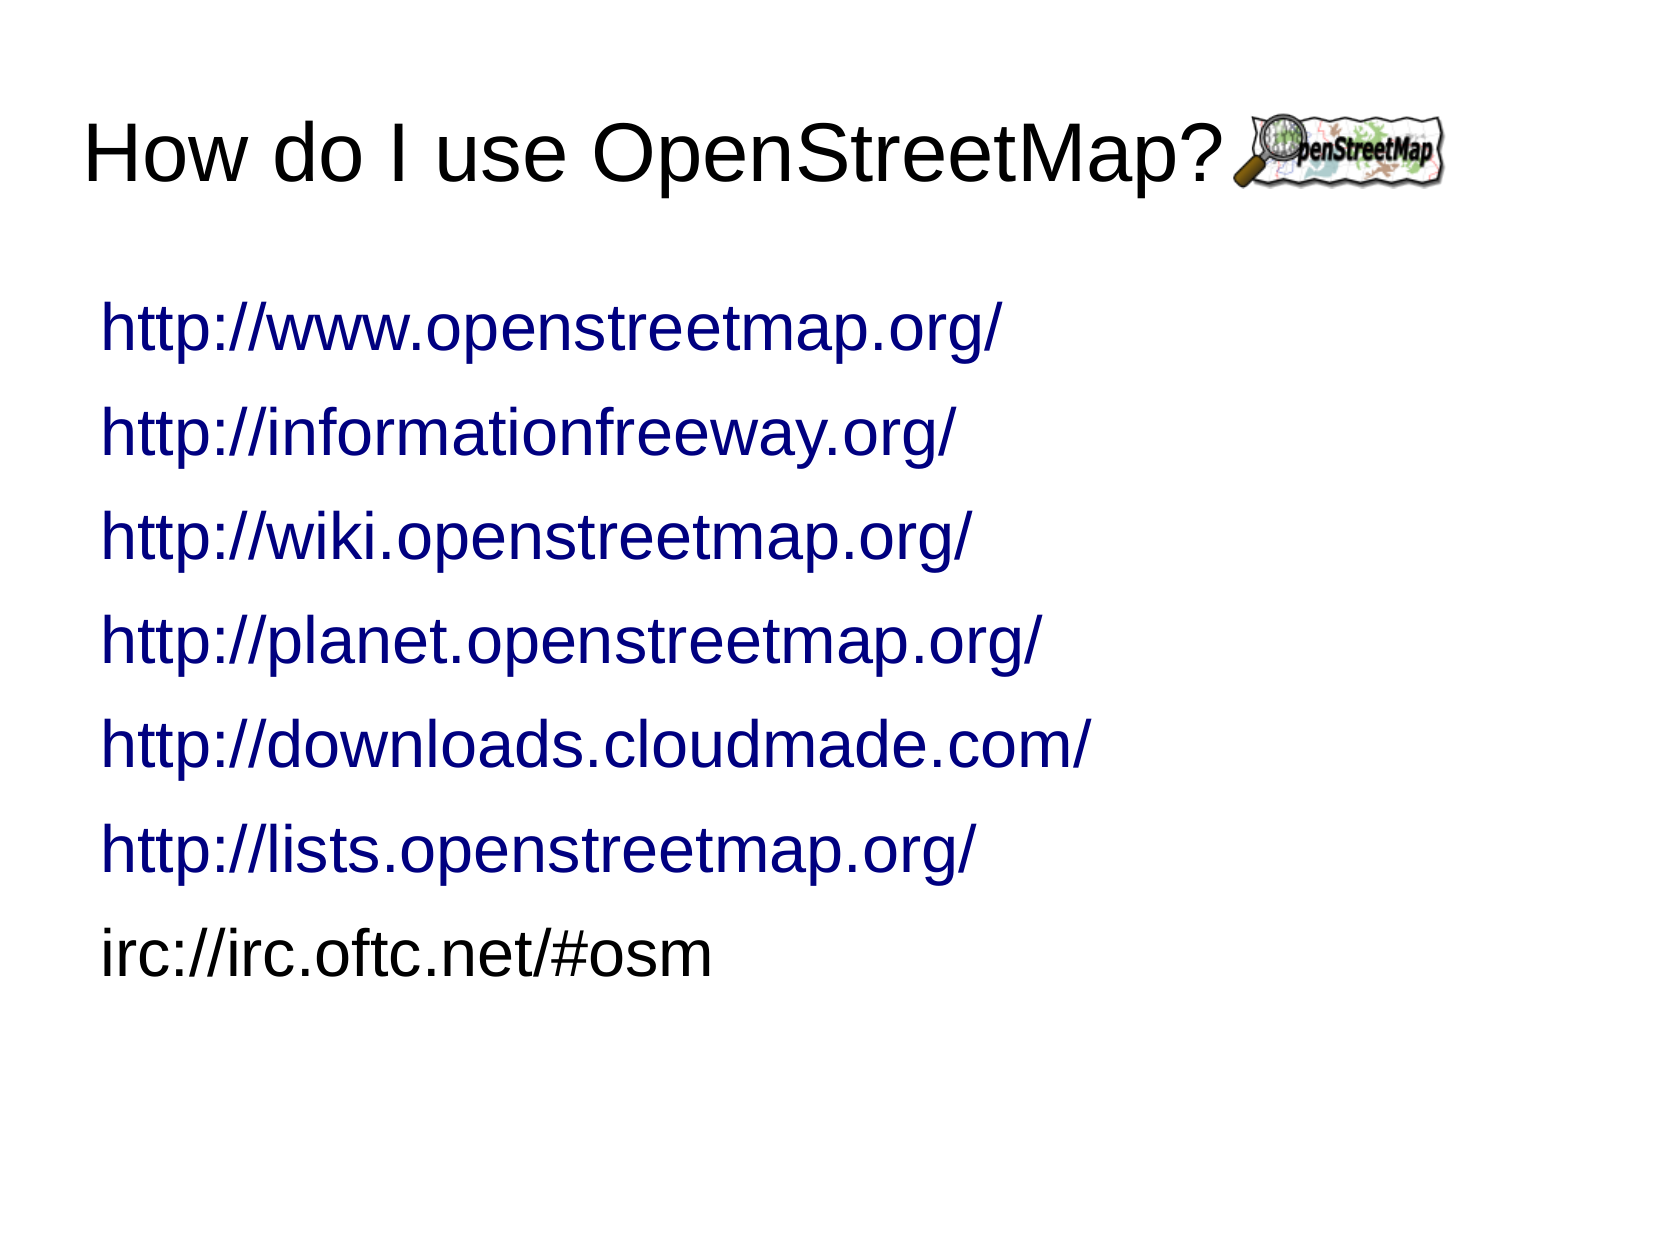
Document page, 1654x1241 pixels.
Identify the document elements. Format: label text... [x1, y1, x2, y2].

list http://www.openstreetmap.org/ http://informationfreeway.org/ http://wiki.openstreetmap.org/ http://planet.openstreetmap.org/ http://downloads.cloudmade.com/ http://lists.openstreetmap.org/ irc://irc.oftc.net/#osm [82, 290, 1571, 1094]
title How do I use OpenStreetMap? [82, 56, 1571, 250]
